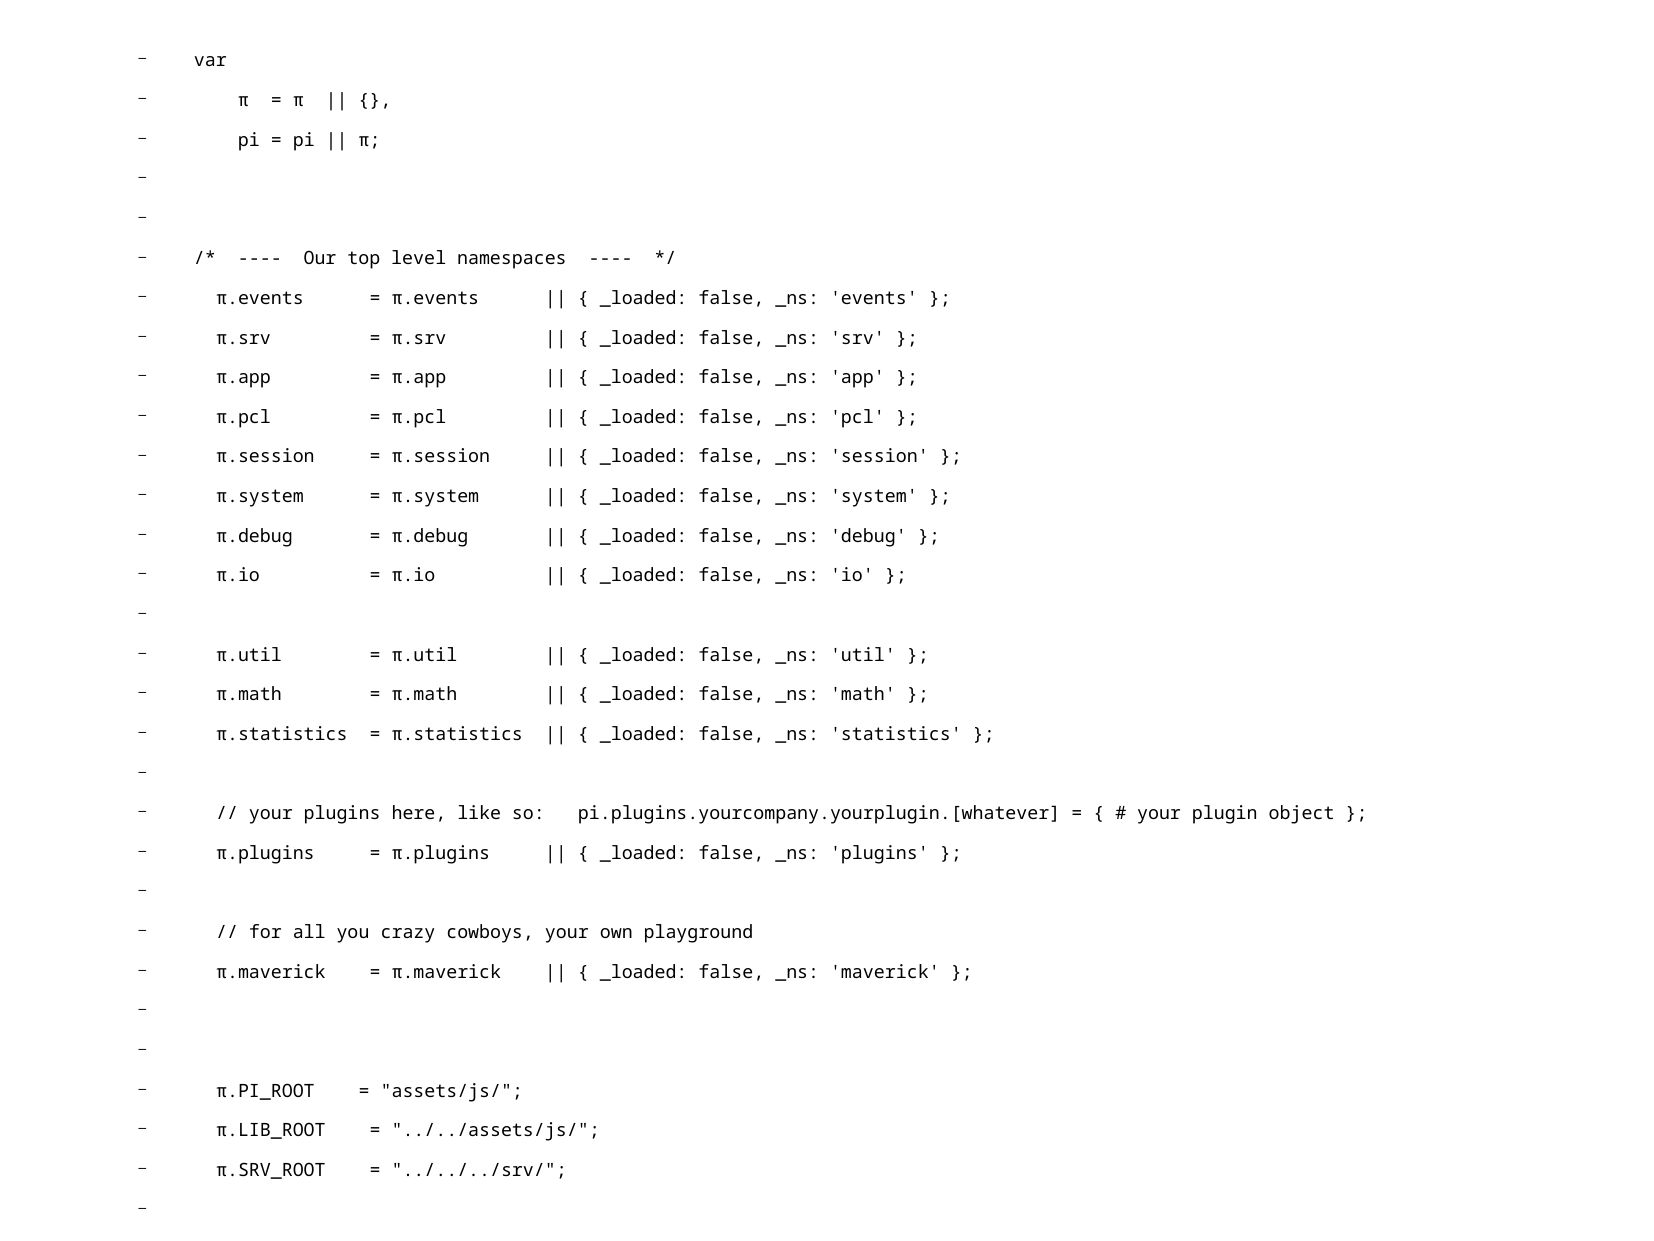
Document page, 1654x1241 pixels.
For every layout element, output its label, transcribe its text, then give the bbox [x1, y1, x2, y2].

list var π = π || {}, pi = pi || π; /* ---- Our top level namespaces ---- */ π.events = π.events || { _loaded: false, _ns: 'events' }; π.srv = π.srv || { _loaded: false, _ns: 'srv' }; π.app = π.app || { _loaded: false, _ns: 'app' }; π.pcl = π.pcl || { _loaded: false, _ns: 'pcl' }; π.session = π.session || { _loaded: false, _ns: 'session' }; π.system = π.system || { _loaded: false, _ns: 'system' }; π.debug = π.debug || { _loaded: false, _ns: 'debug' }; π.io = π.io || { _loaded: false, _ns: 'io' }; π.util = π.util || { _loaded: false, _ns: 'util' }; π.math = π.math || { _loaded: false, _ns: 'math' }; π.statistics = π.statistics || { _loaded: false, _ns: 'statistics' }; // your plugins here, like so: pi.plugins.yourcompany.yourplugin.[whatever] = { # your plugin object }; π.plugins = π.plugins || { _loaded: false, _ns: 'plugins' }; // for all you crazy cowboys, your own playground π.maverick = π.maverick || { _loaded: false, _ns: 'maverick' }; π.PI_ROOT = "assets/js/"; π.LIB_ROOT = "../../assets/js/"; π.SRV_ROOT = "../../../srv/"; [82, 47, 1571, 1205]
